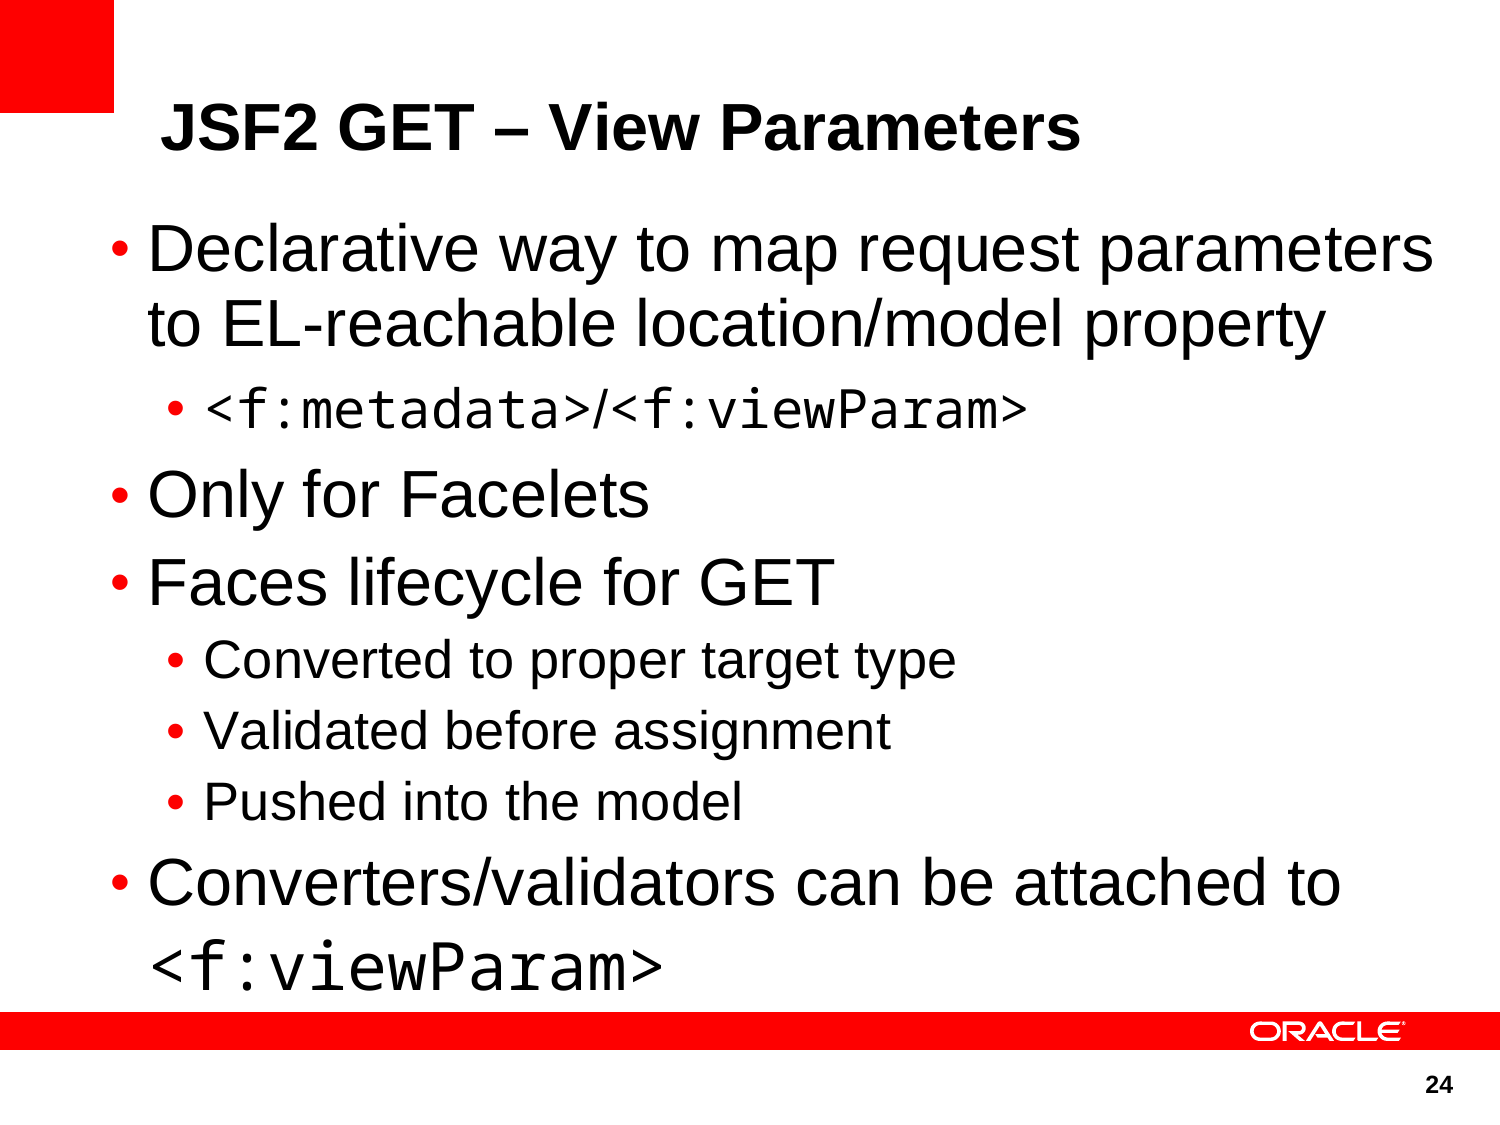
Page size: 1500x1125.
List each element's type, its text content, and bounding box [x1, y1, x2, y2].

text_box [130, 549, 1500, 985]
title JSF2 GET – View Parameters [145, 42, 1390, 210]
picture [0, 0, 114, 113]
list Declarative way to map request parameters to EL-reachable location/model property <f:metadata>/<f:viewParam> Only for Facelets Faces lifecycle for GET Converted to proper target type Validated before assignment Pushed into the model Converters/validators can be attached to <f:viewParam> [110, 210, 1463, 976]
picture [0, 1012, 1500, 1050]
